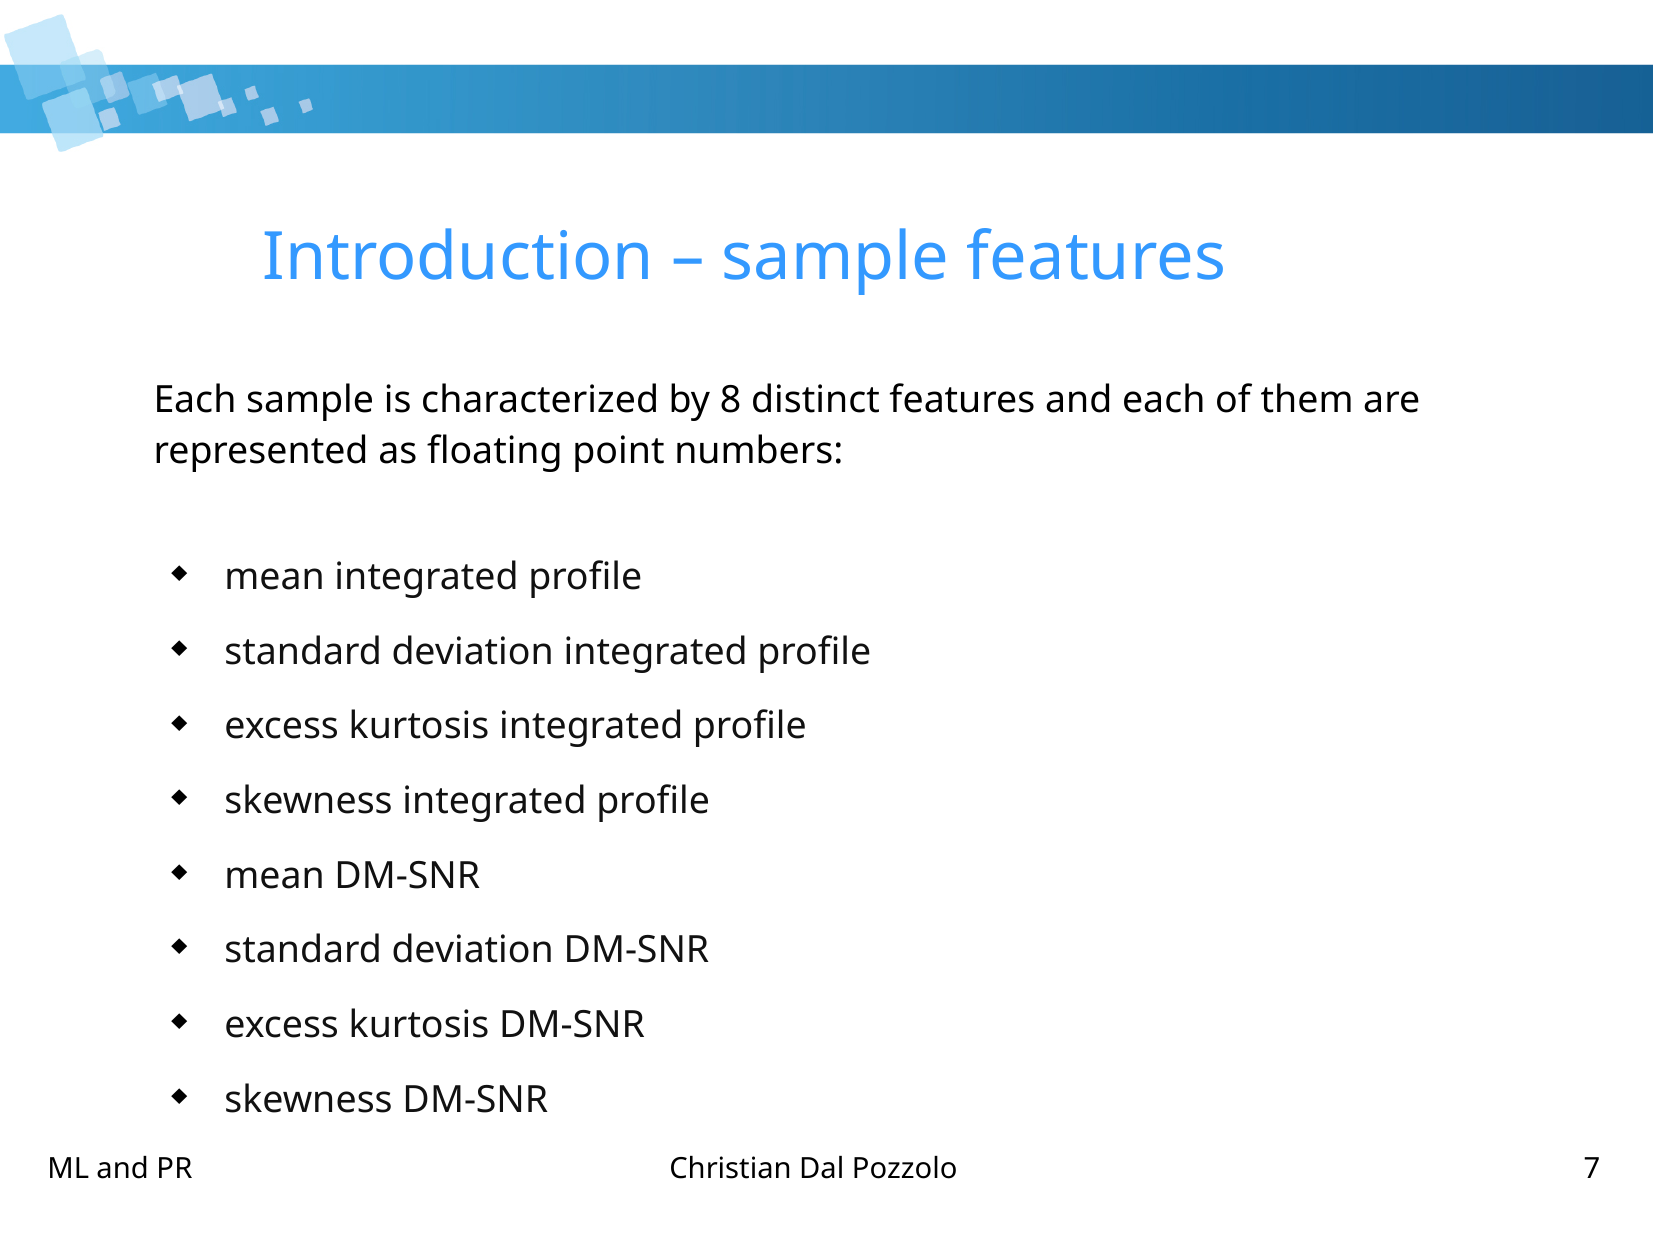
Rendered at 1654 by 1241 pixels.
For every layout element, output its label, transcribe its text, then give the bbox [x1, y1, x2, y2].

list Each sample is characterized by 8 distinct features and each of them are represented as floating point numbers: mean integrated profile standard deviation integrated profile excess kurtosis integrated profile skewness integrated profile mean DM-SNR standard deviation DM-SNR excess kurtosis DM-SNR skewness DM-SNR [82, 372, 1571, 1093]
picture [0, 0, 1653, 1238]
title Introduction – sample features [262, 150, 1305, 358]
